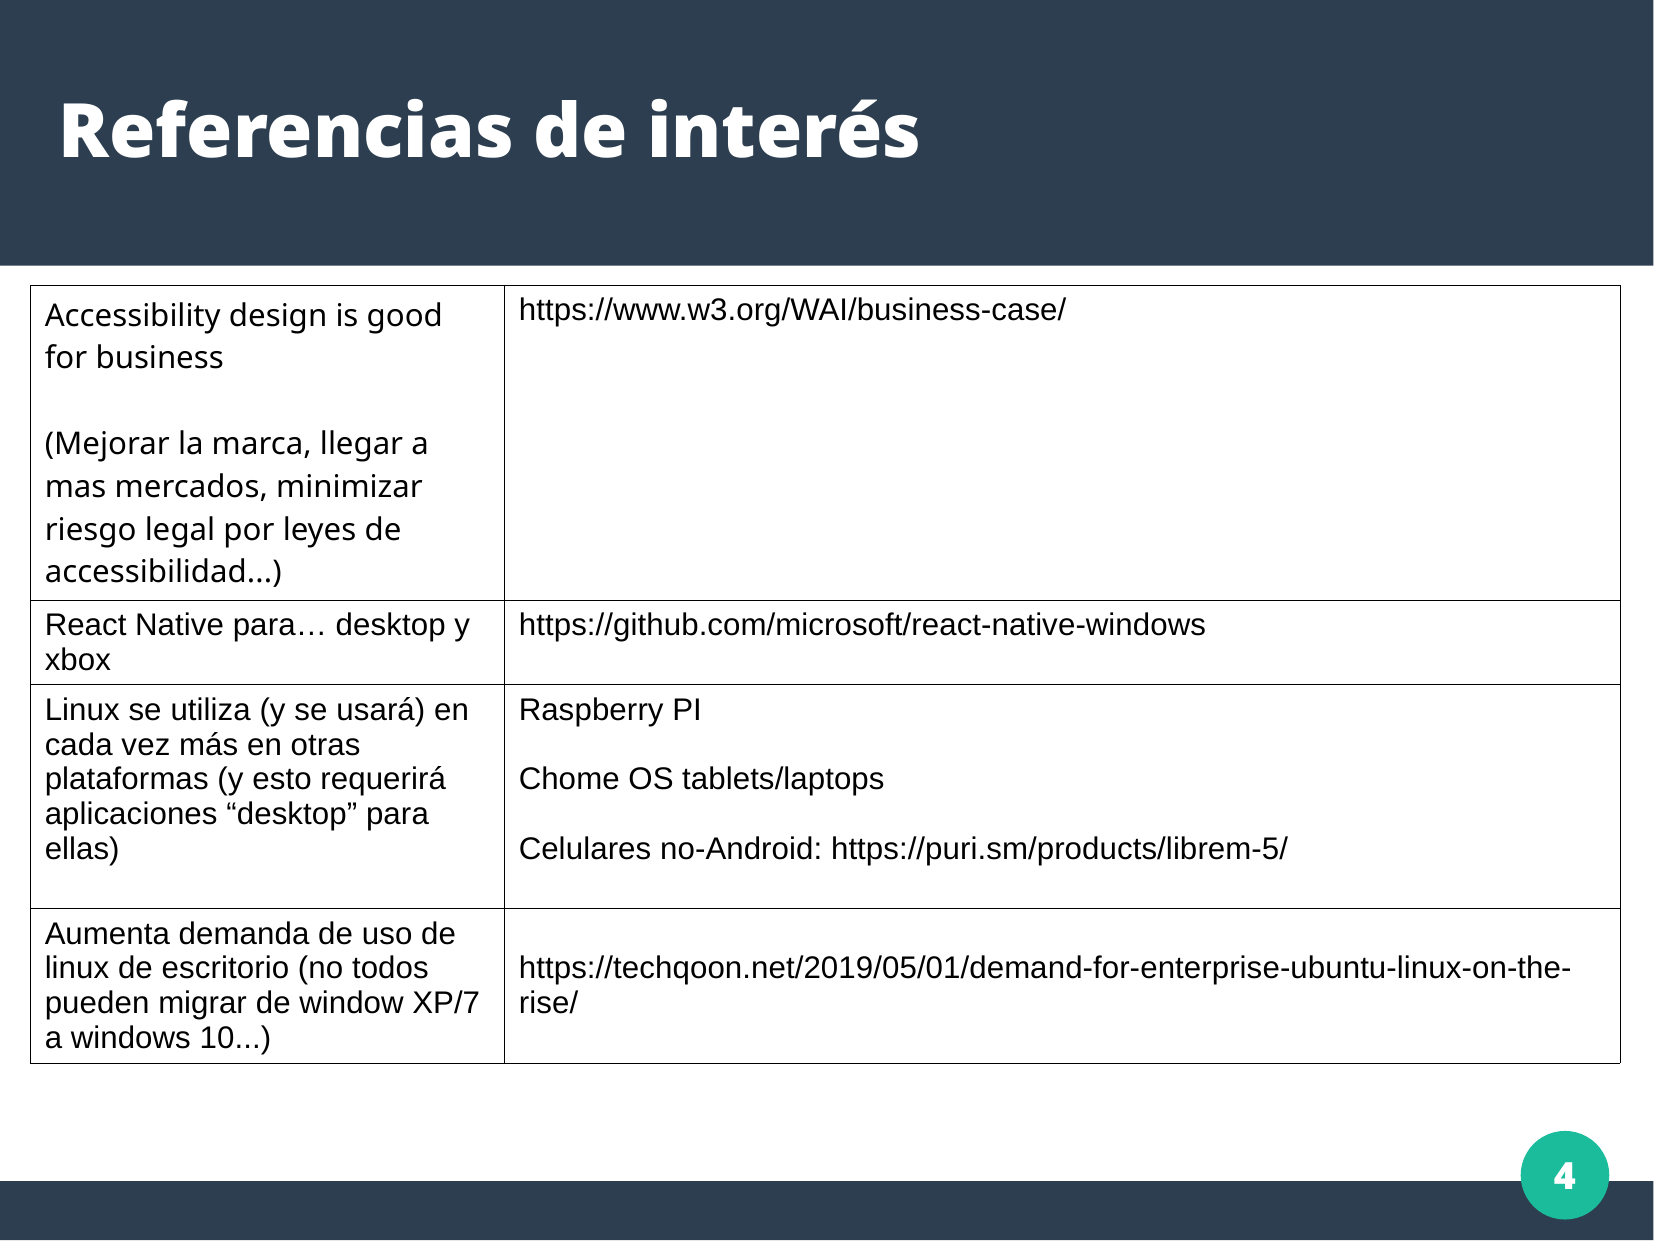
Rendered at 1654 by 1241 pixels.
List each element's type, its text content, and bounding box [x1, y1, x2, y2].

table_cell Aumenta demanda de uso de linux de escritorio (no todos pueden migrar de window XP/7 a windows 10...) [31, 909, 504, 1063]
table_cell React Native para… desktop y xbox [31, 601, 504, 684]
table_header Accessibility design is good for business (Mejorar la marca, llegar a mas mercados, minimizar riesgo legal por leyes de accessibilidad...) [31, 286, 504, 600]
table_cell https://github.com/microsoft/react-native-windows [505, 601, 1620, 684]
title Referencias de interés [59, 49, 1595, 207]
table_cell Raspberry PI Chome OS tablets/laptops Celulares no-Android: https://puri.sm/products/librem-5/ [505, 685, 1620, 908]
table_cell https://techqoon.net/2019/05/01/demand-for-enterprise-ubuntu-linux-on-the-rise/ [505, 909, 1620, 1063]
table_cell Linux se utiliza (y se usará) en cada vez más en otras plataformas (y esto requerirá aplicaciones “desktop” para ellas) [31, 685, 504, 908]
table_header https://www.w3.org/WAI/business-case/ [505, 286, 1620, 600]
